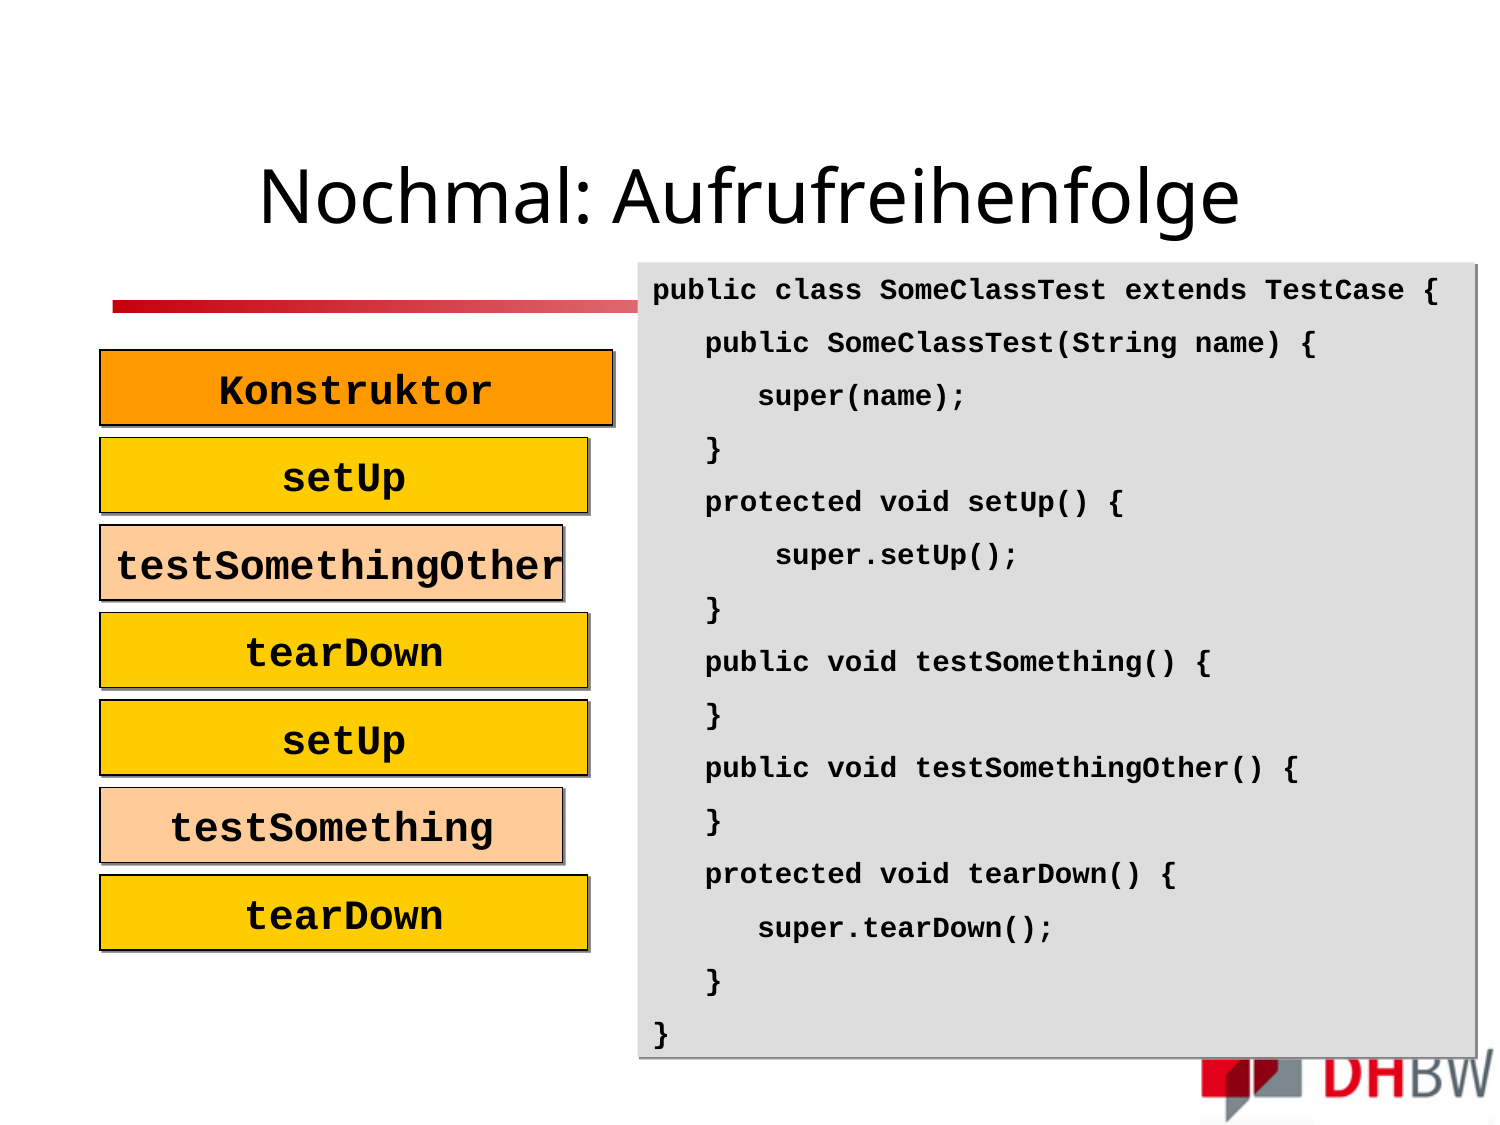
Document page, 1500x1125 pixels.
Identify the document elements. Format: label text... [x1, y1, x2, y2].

text_box tearDown [99, 612, 588, 688]
text_box testSomethingOther [99, 525, 563, 601]
text_box setUp [99, 437, 588, 513]
title Nochmal: Aufrufreihenfolge [112, 99, 1388, 288]
text_box testSomething [99, 787, 563, 863]
text_box Konstruktor [99, 350, 613, 426]
text_box public class SomeClassTest extends TestCase { public SomeClassTest(String name) { super(name); } protected void setUp() { super.setUp(); } public void testSomething() { } public void testSomethingOther() { } protected void tearDown() { super.tearDown(); } } [637, 262, 1476, 1057]
picture [1200, 1021, 1495, 1125]
text_box tearDown [99, 875, 588, 951]
text_box setUp [99, 699, 588, 775]
